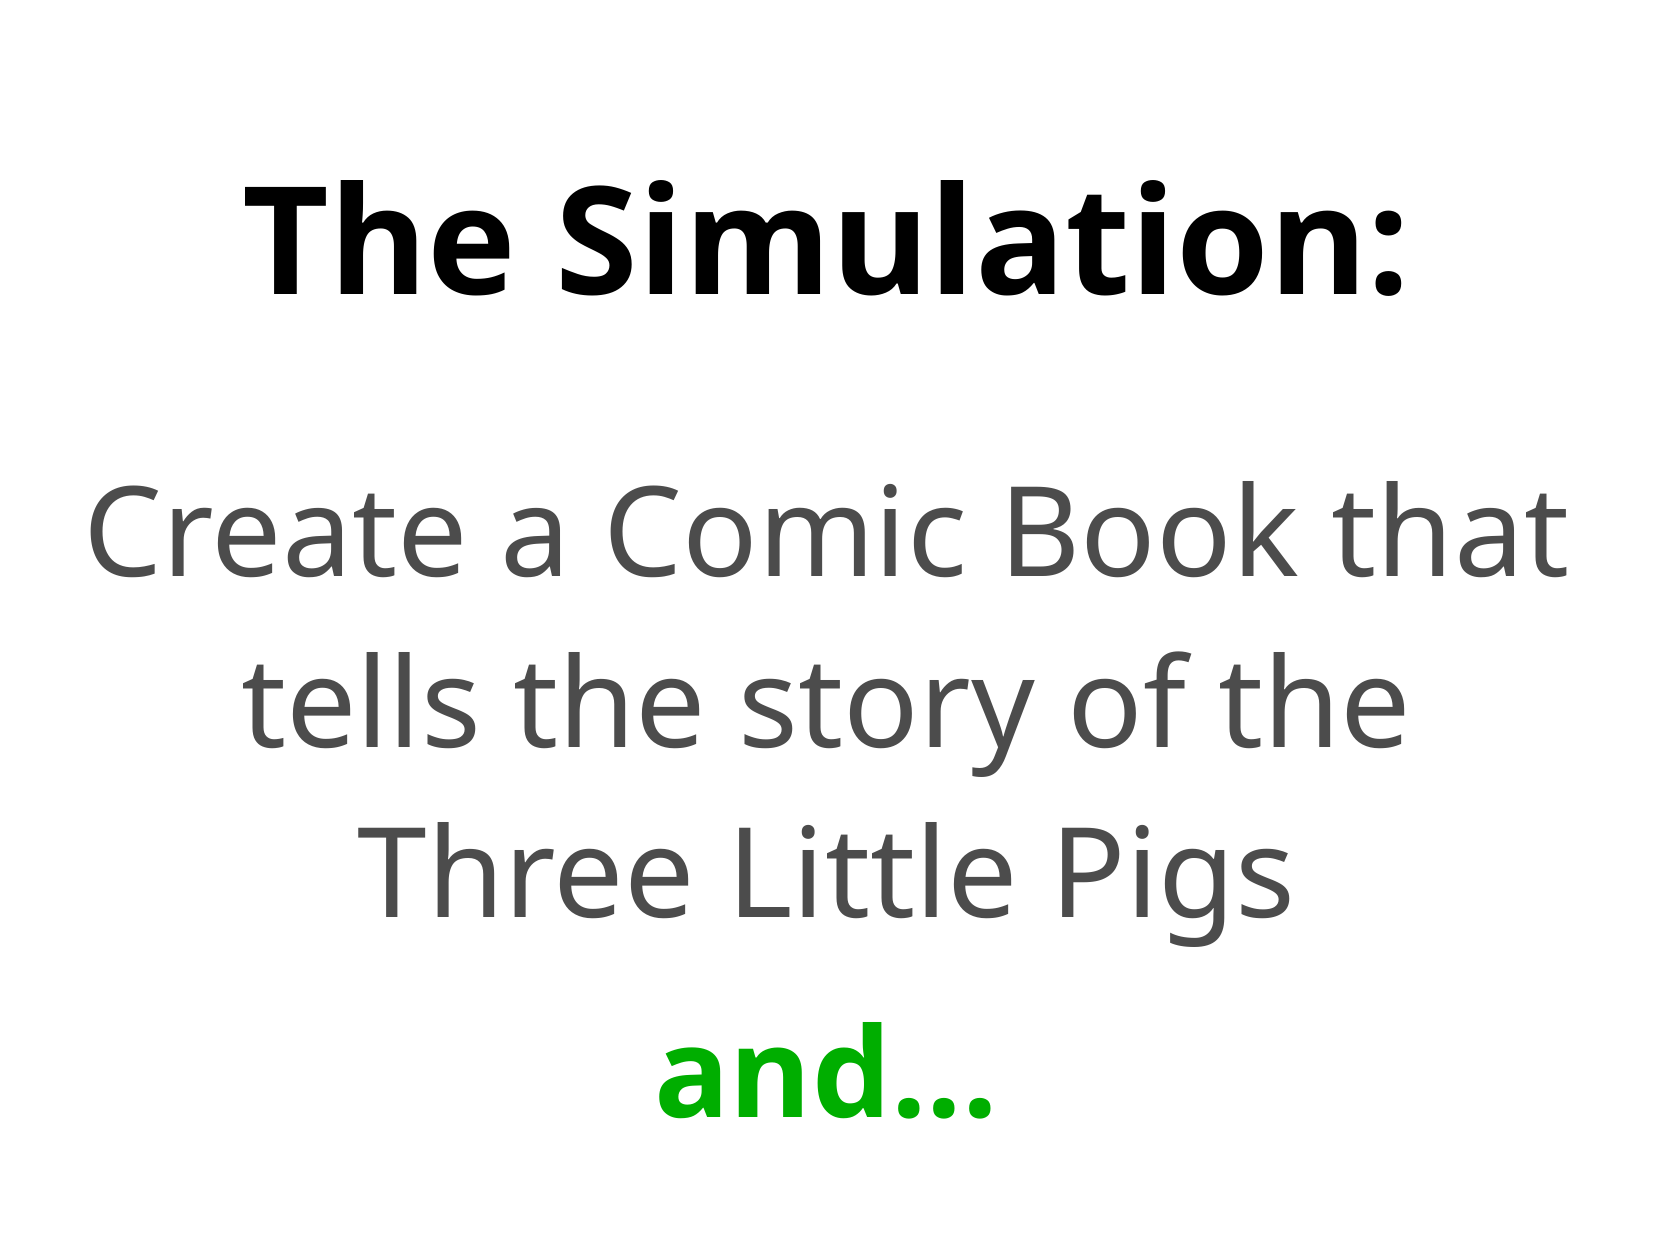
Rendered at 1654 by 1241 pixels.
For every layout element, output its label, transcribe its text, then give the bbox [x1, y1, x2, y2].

title The Simulation: [59, 59, 1595, 414]
list Create a Comic Book that tells the story of the Three Little Pigs and... [59, 442, 1595, 1211]
